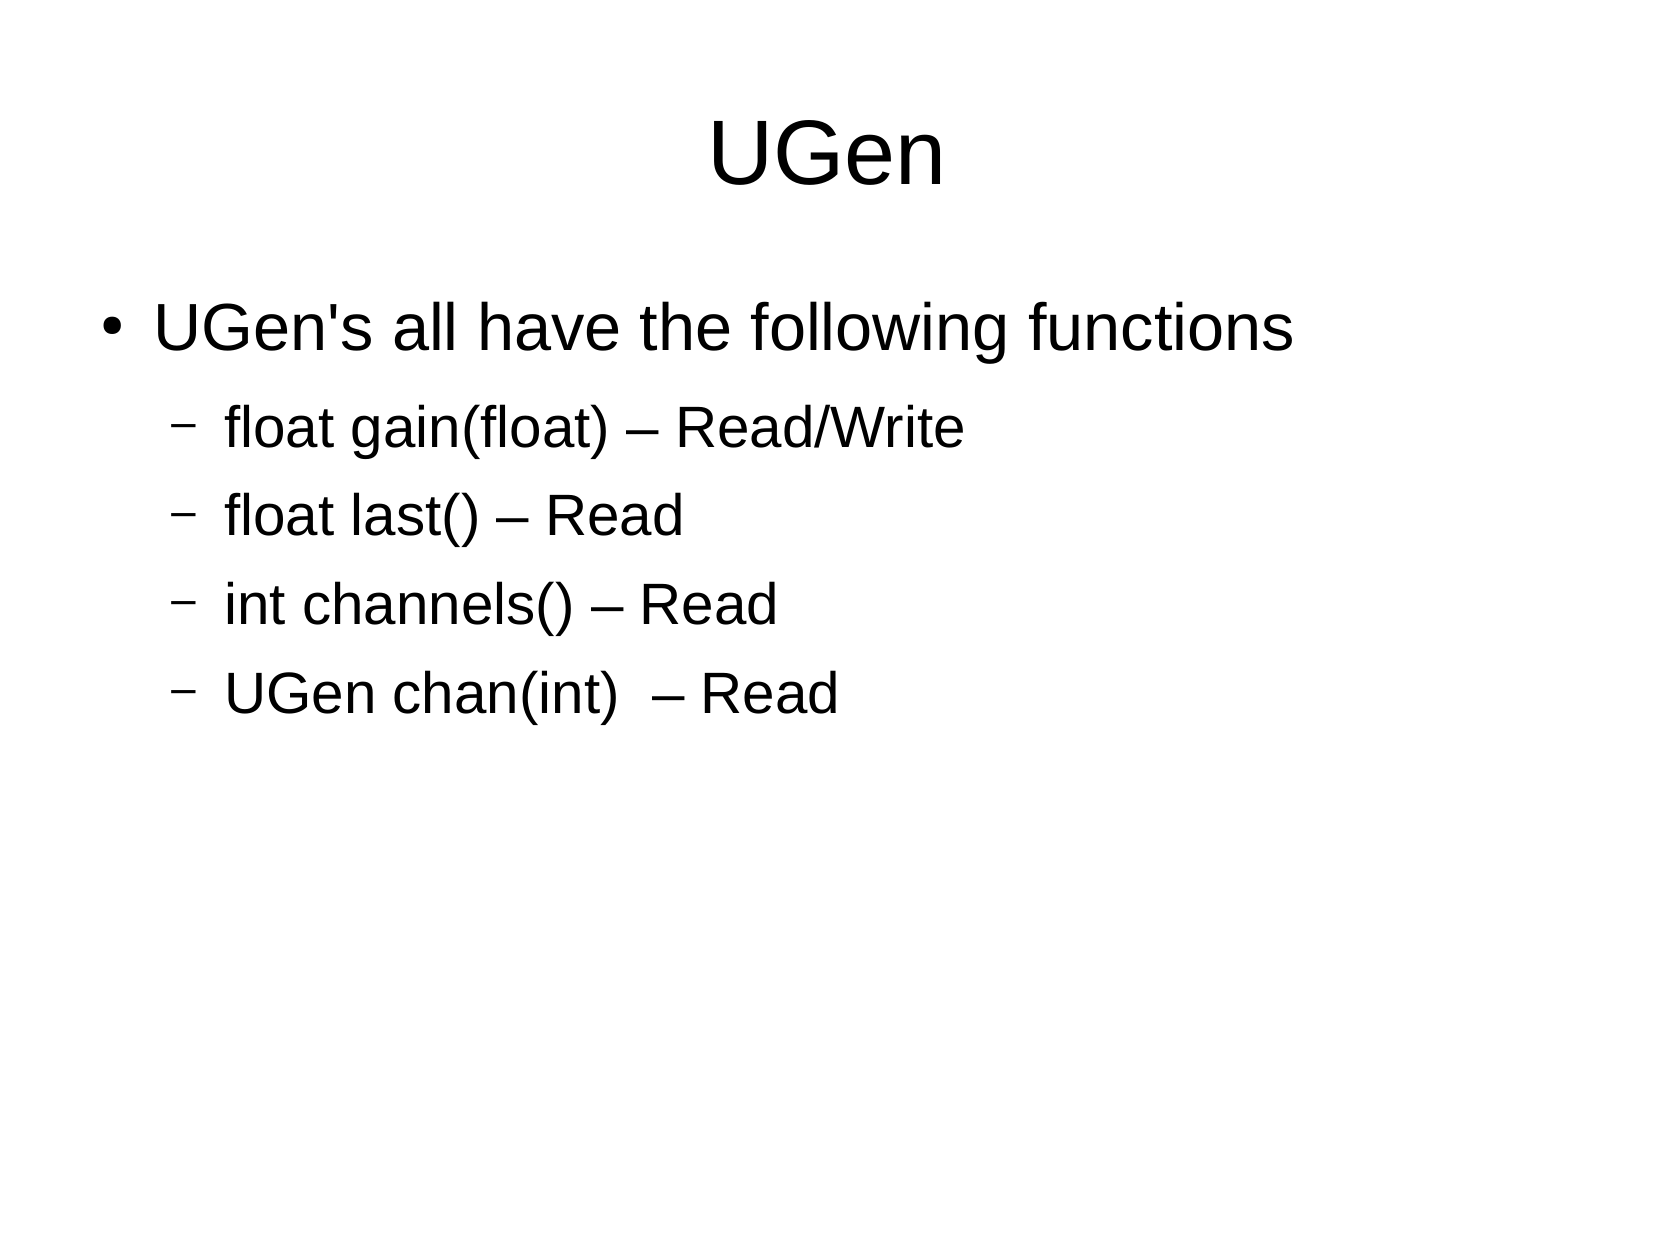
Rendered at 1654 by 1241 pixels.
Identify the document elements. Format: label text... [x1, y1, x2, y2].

list UGen's all have the following functions float gain(float) – Read/Write float last() – Read int channels() – Read UGen chan(int) – Read [82, 290, 1538, 1010]
title UGen [82, 49, 1571, 257]
